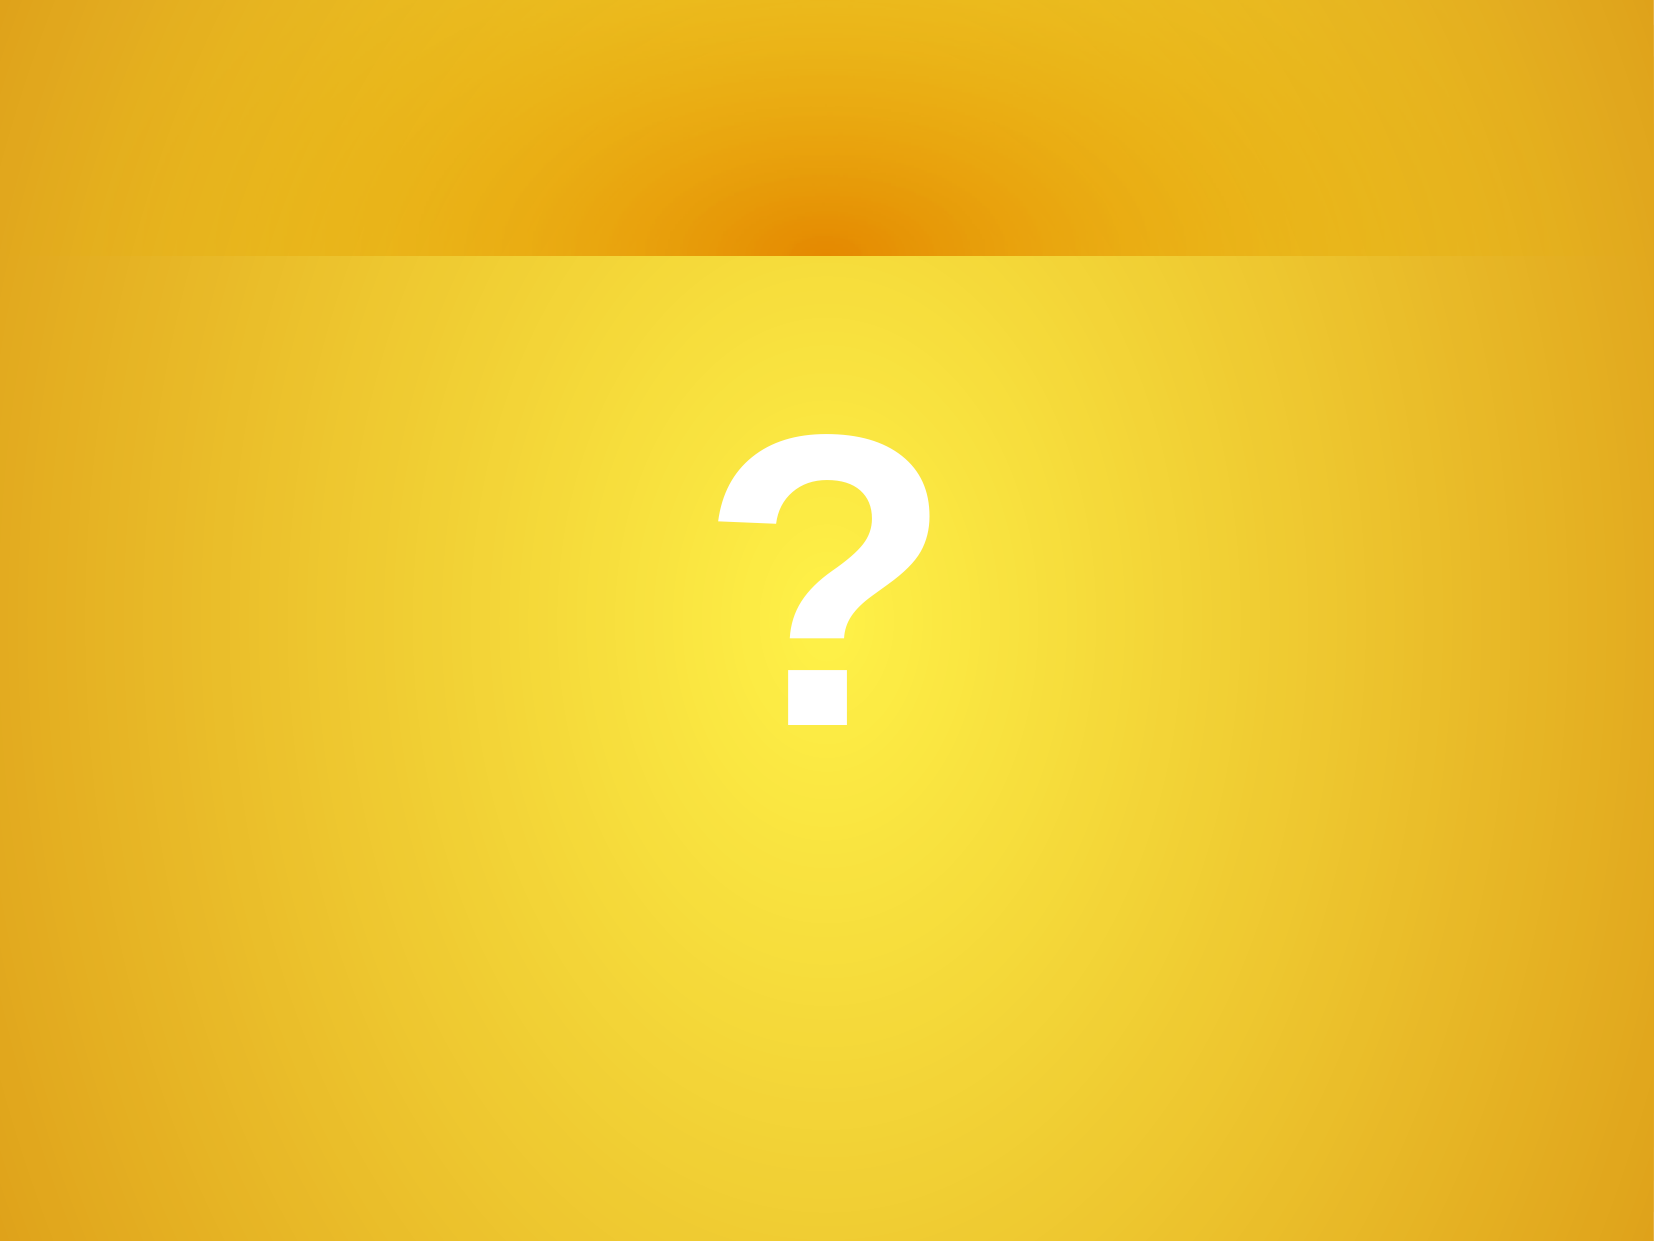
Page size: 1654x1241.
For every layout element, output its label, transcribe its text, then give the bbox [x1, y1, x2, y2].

title ? [82, 347, 1571, 814]
